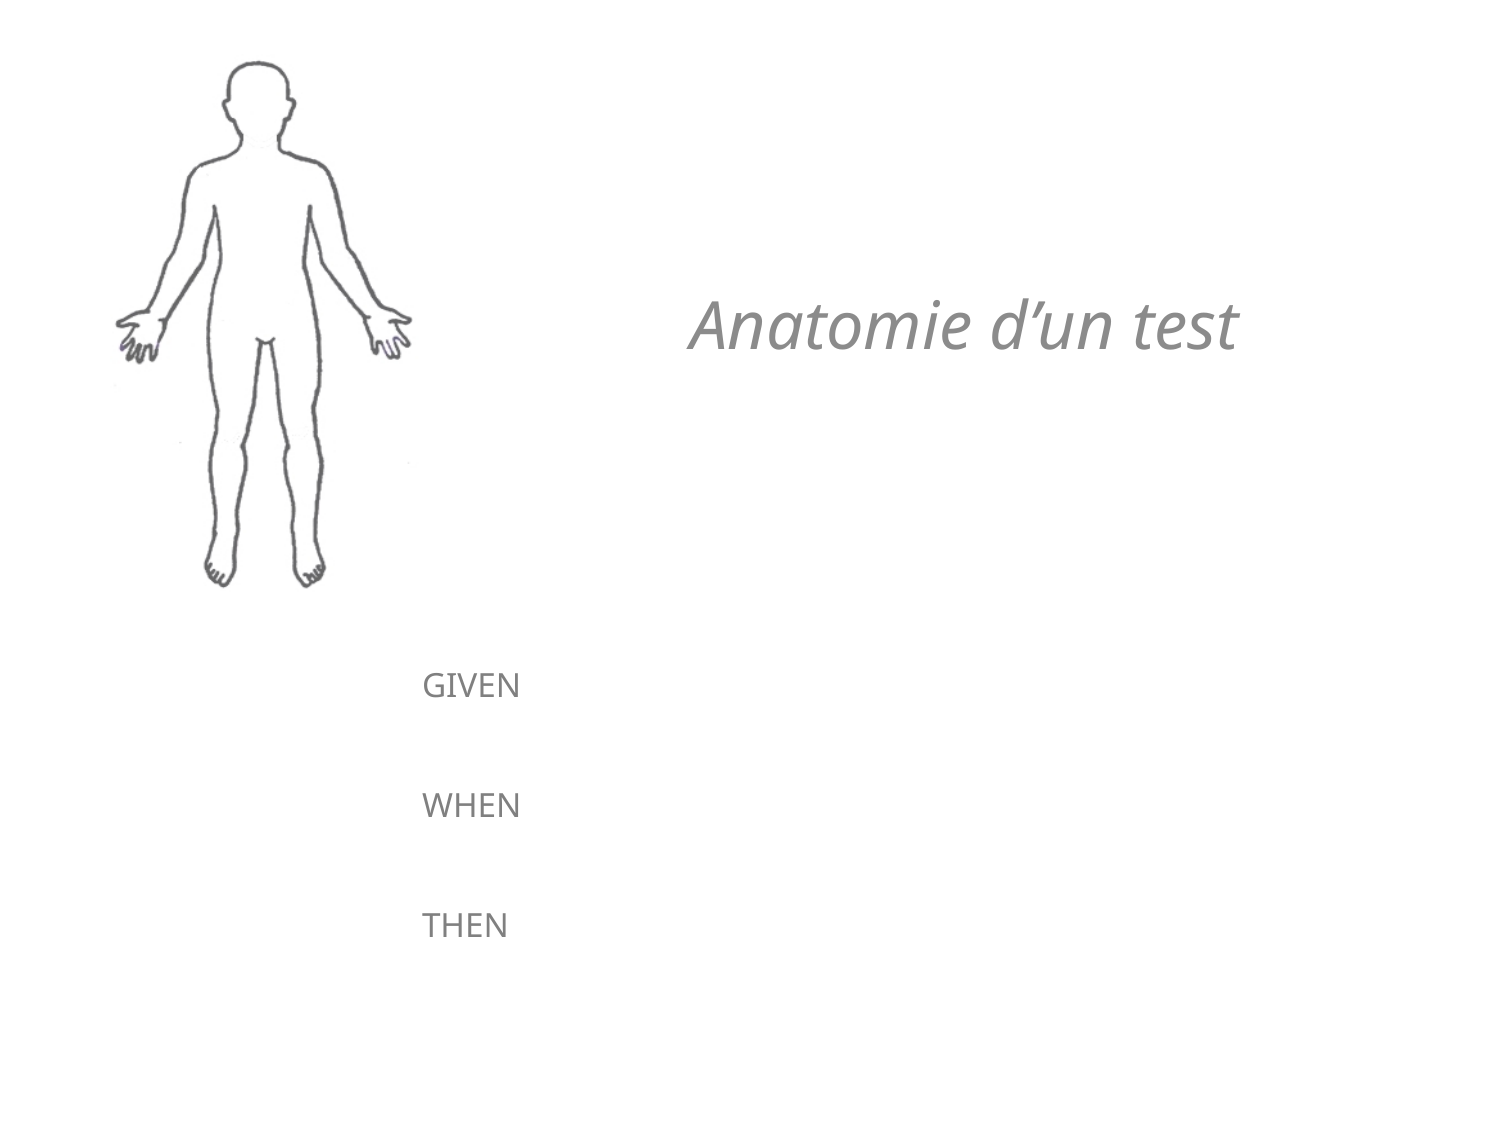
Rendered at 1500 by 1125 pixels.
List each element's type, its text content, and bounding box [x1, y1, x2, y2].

text_box GIVEN WHEN THEN [407, 656, 620, 992]
picture [110, 54, 431, 592]
text_box Anatomie d’un test [506, 87, 1424, 559]
